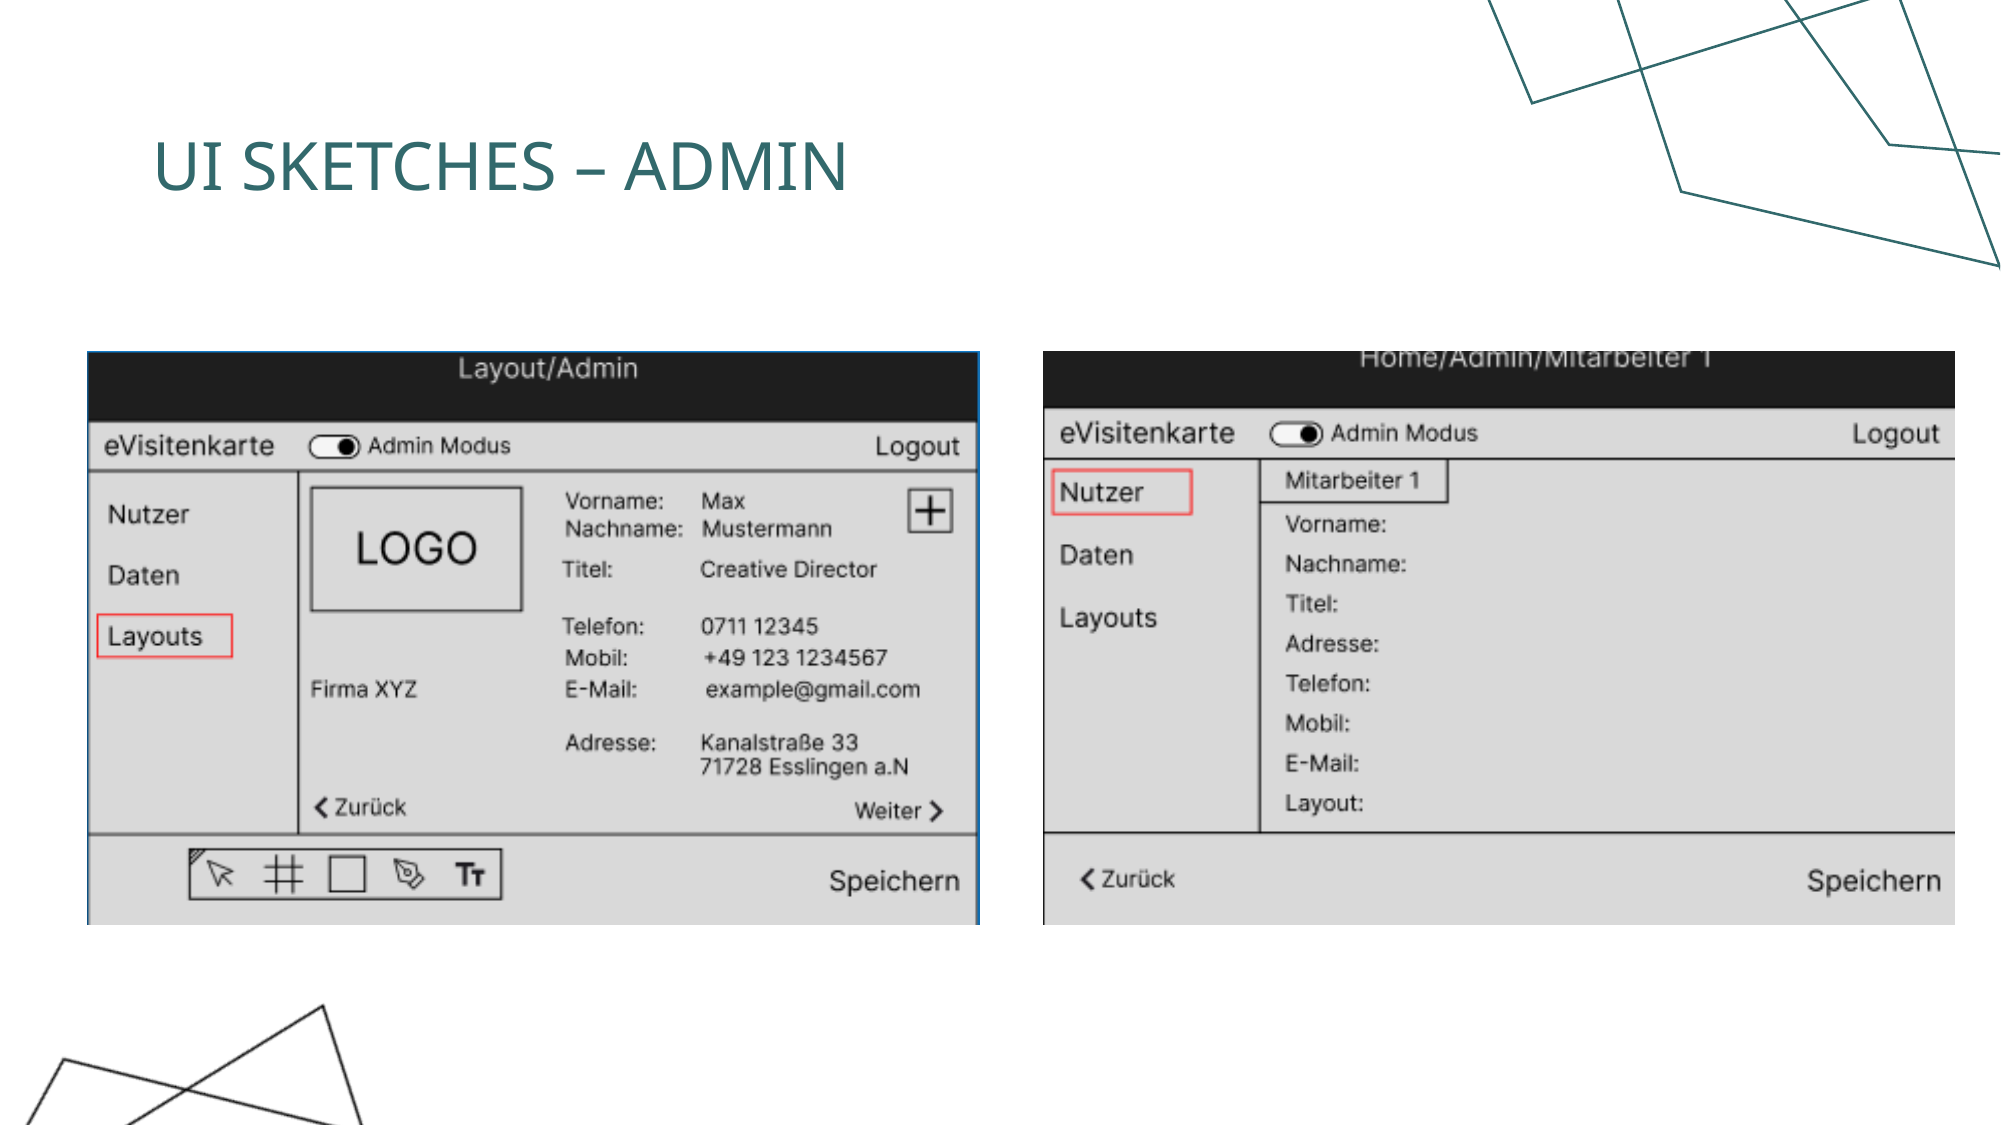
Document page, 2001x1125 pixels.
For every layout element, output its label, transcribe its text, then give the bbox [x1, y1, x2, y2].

picture [1043, 351, 1955, 925]
picture [87, 351, 980, 925]
title UI sketches – Admin [137, 59, 1863, 278]
